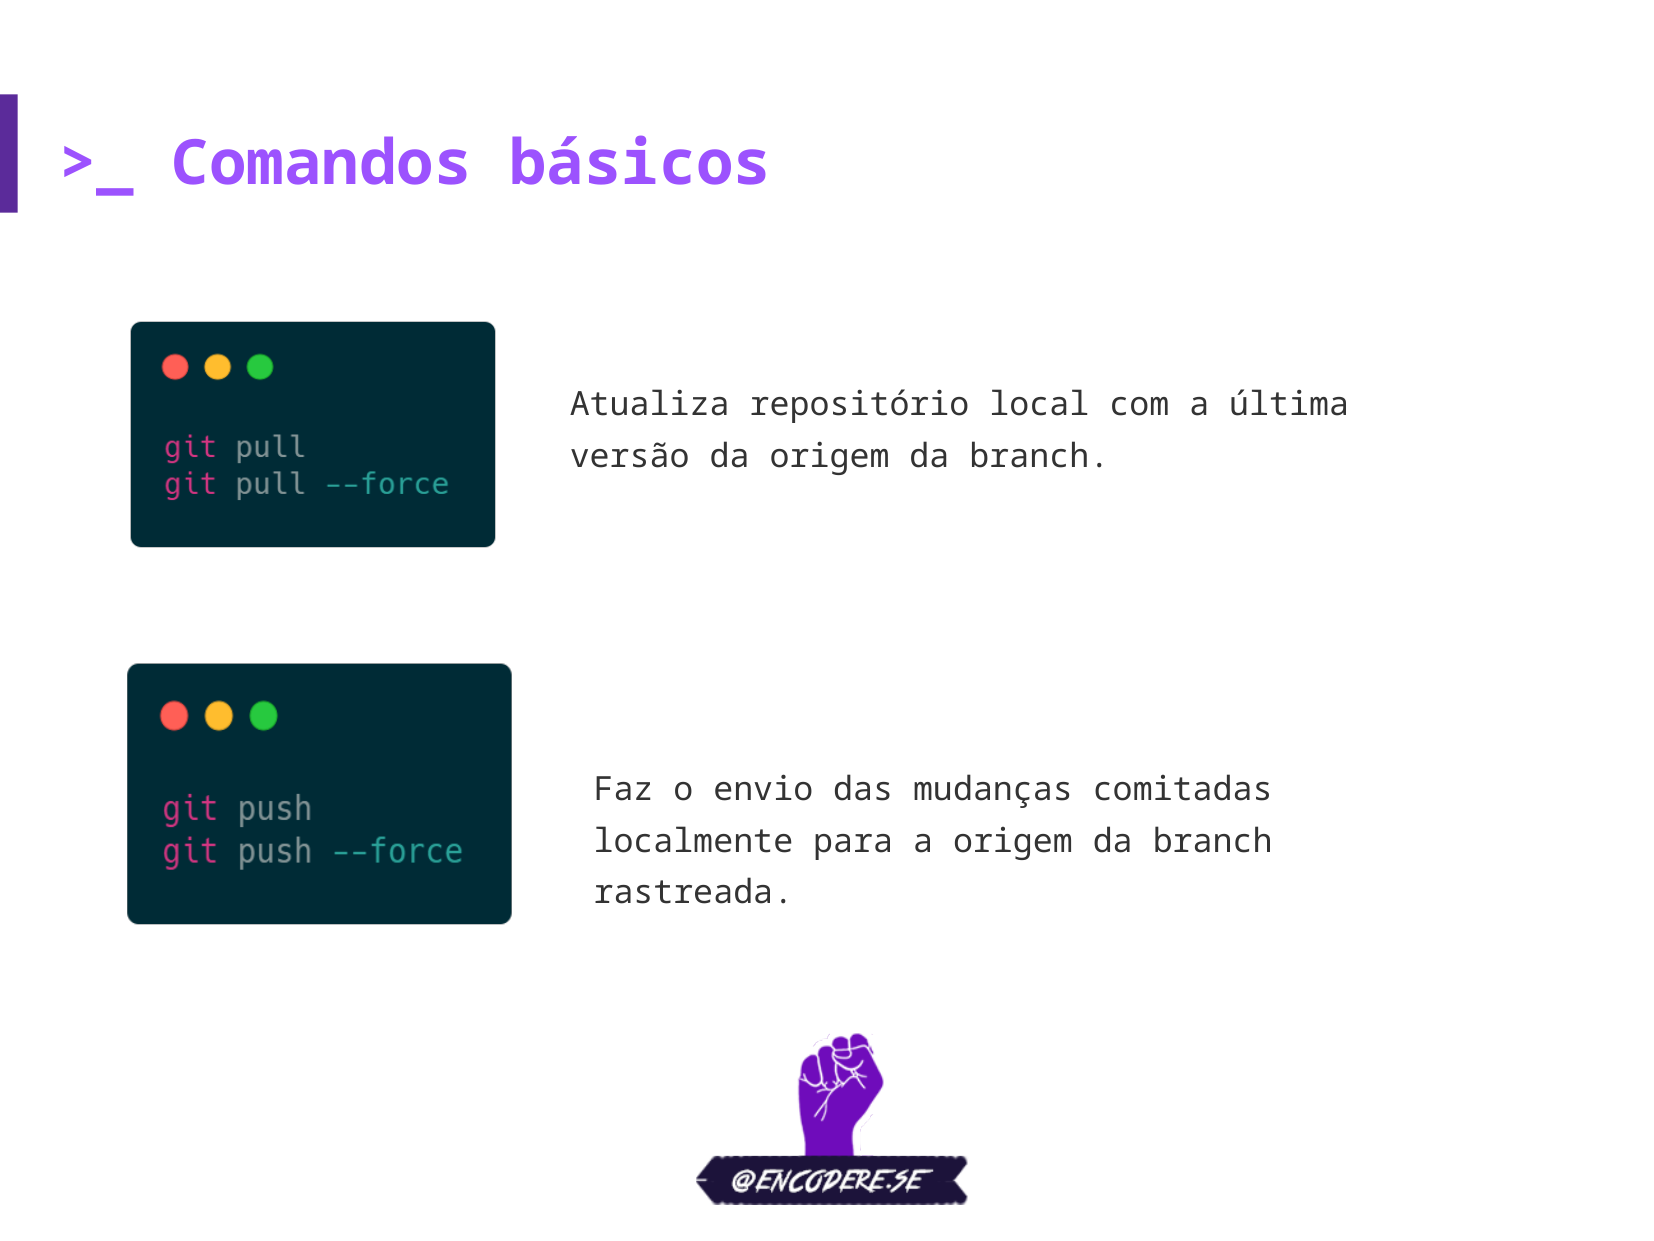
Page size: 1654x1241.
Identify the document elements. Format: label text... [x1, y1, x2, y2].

text_box Atualiza repositório local com a última versão da origem da branch. [615, 366, 1394, 476]
text_box [0, 94, 18, 213]
picture [1, 207, 638, 1057]
title >_ Comandos básicos [59, 118, 1489, 273]
picture [696, 1027, 969, 1205]
text_box Faz o envio das mudanças comitadas localmente para a origem da branch rastreada. [638, 750, 1394, 907]
